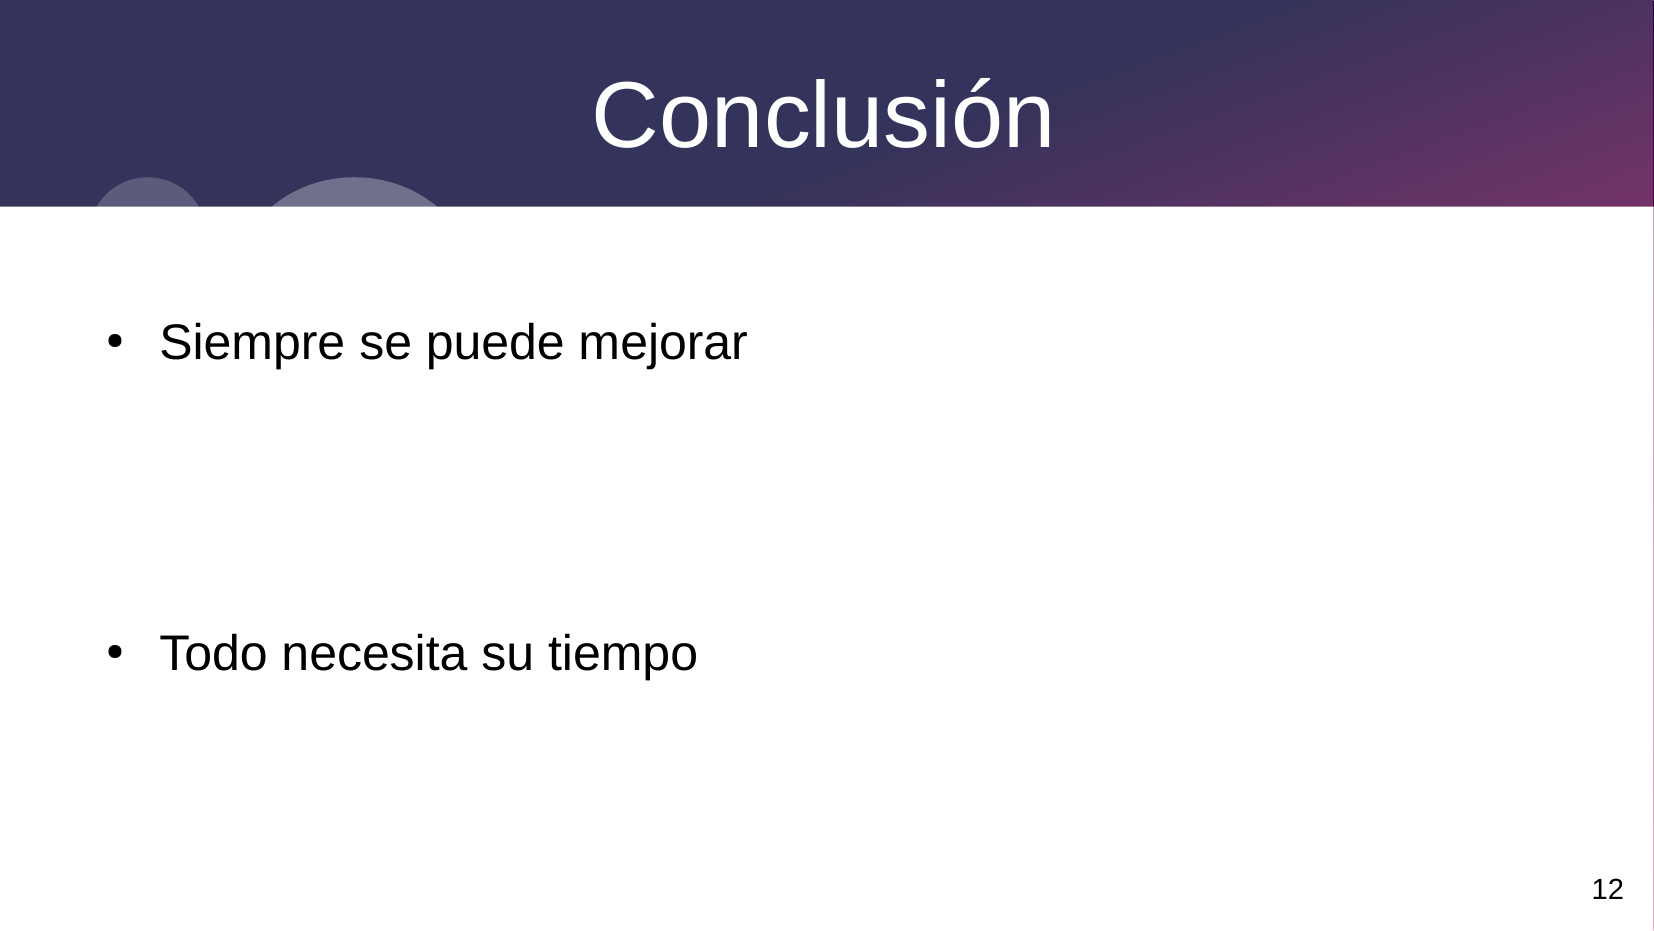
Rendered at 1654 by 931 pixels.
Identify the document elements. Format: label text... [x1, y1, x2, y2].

list Siempre se puede mejorar Todo necesita su tiempo [88, 236, 1565, 827]
title Conclusión [85, 33, 1563, 196]
